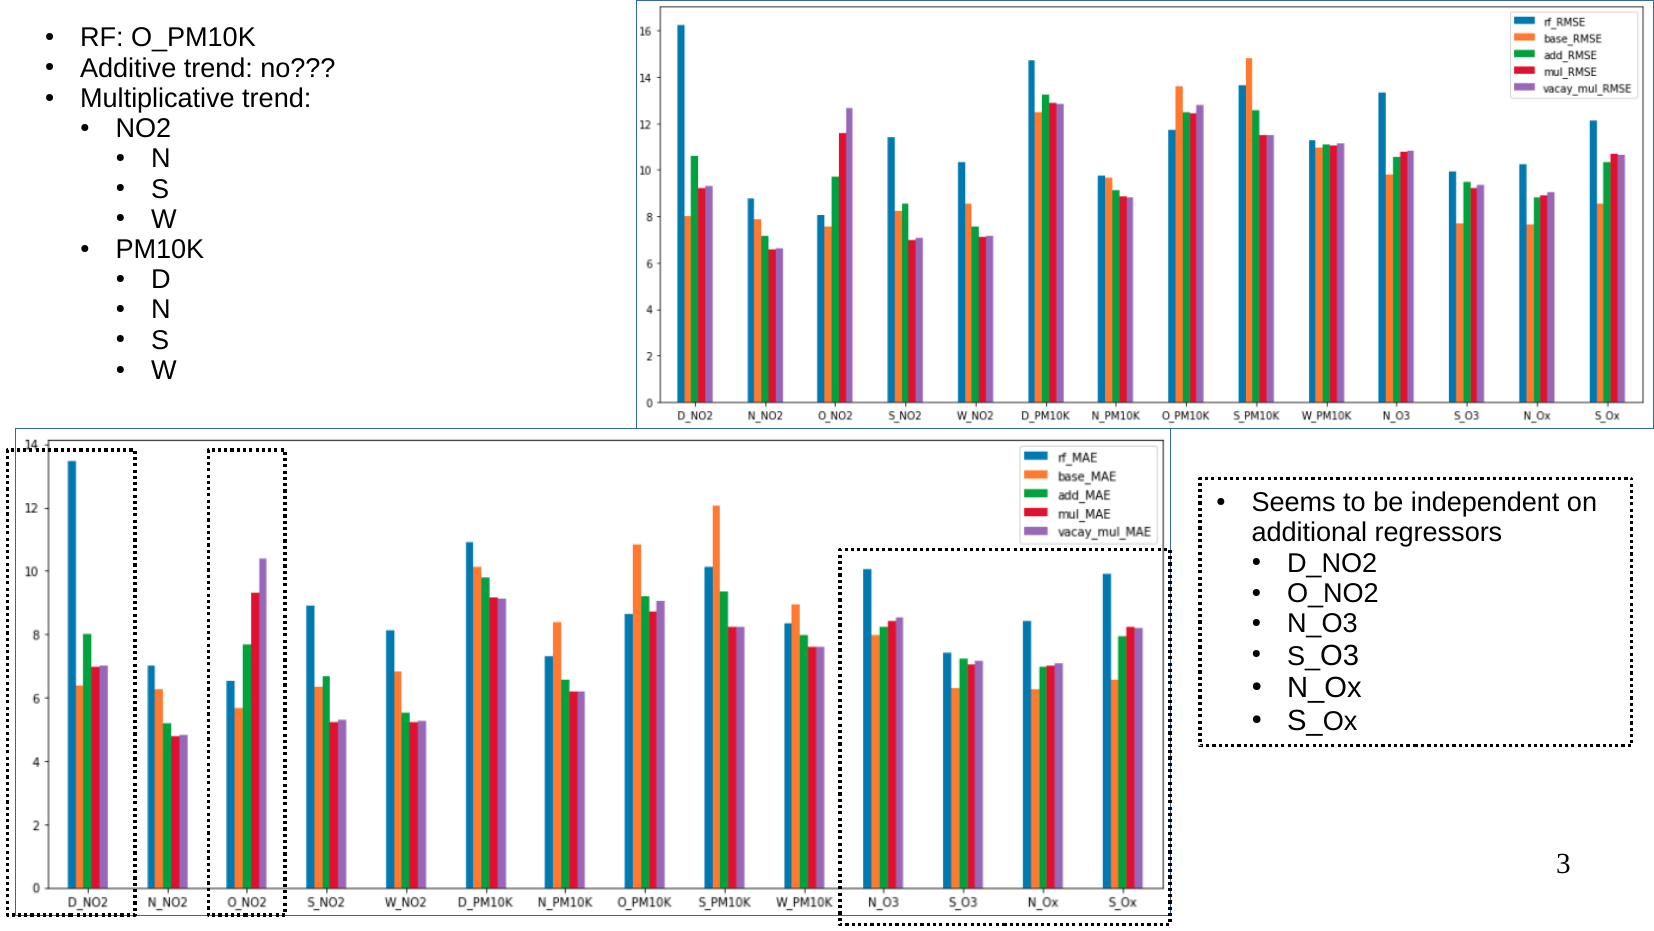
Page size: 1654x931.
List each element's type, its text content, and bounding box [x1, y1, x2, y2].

text_box RF: O_PM10K Additive trend: no??? Multiplicative trend: NO2 N S W PM10K D N S W [30, 15, 601, 393]
text_box Seems to be independent on additional regressors D_NO2 O_NO2 N_O3 S_O3 N_Ox S_Ox [1200, 478, 1632, 746]
picture [15, 0, 1654, 916]
